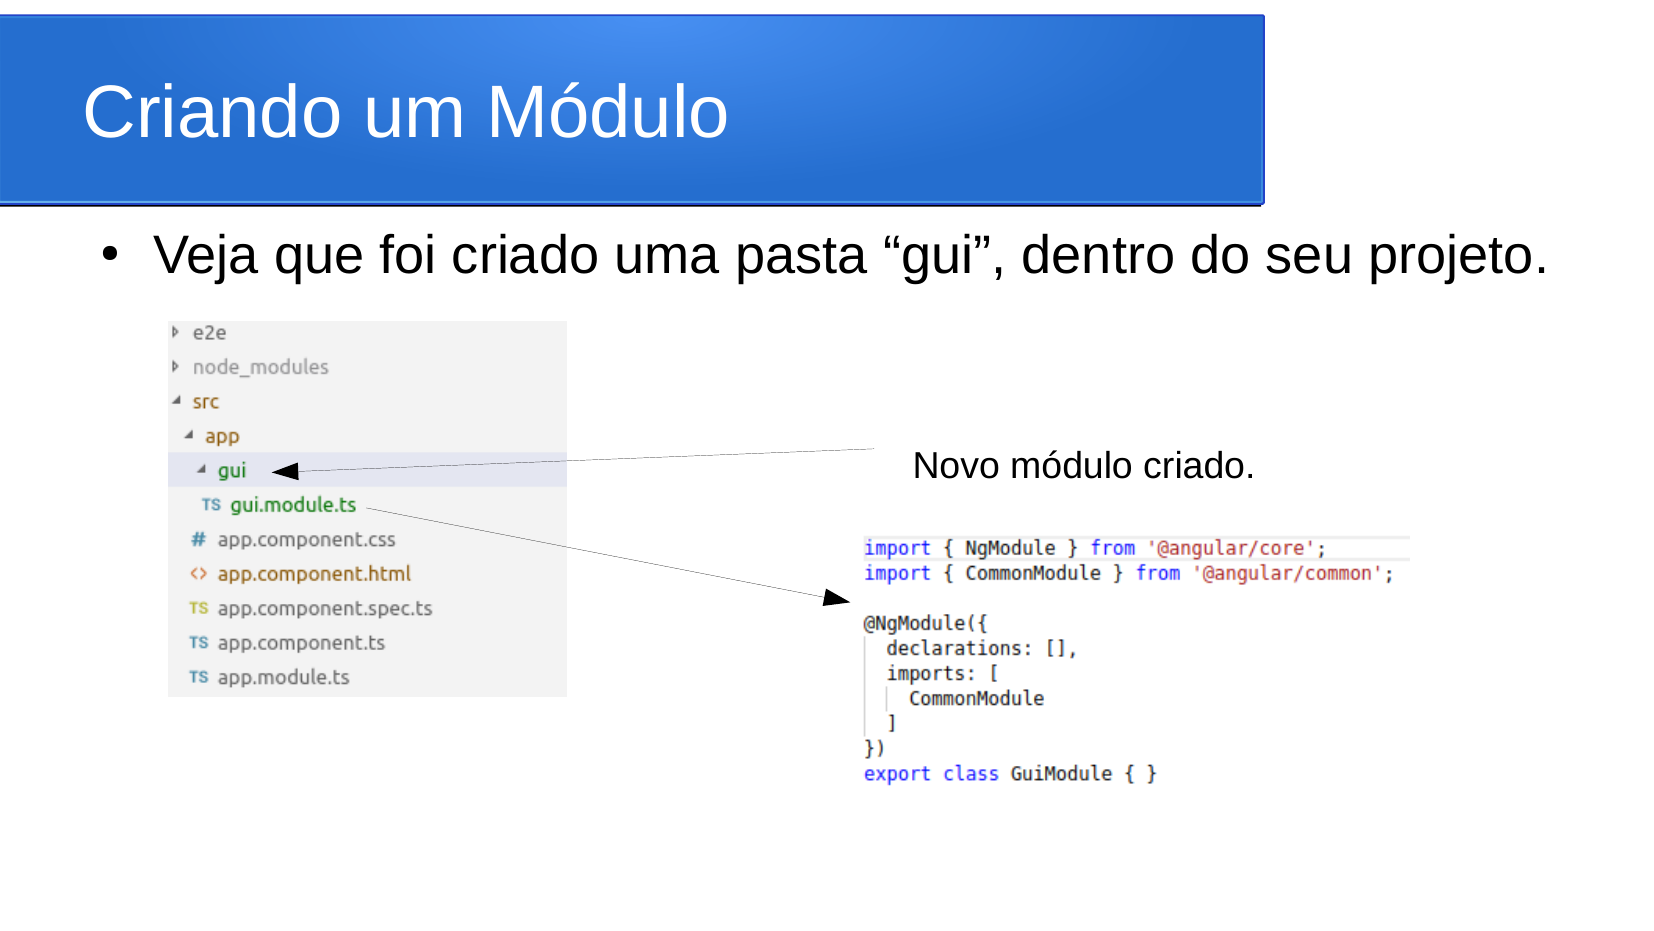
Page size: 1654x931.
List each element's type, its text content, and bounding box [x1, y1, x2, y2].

picture [168, 321, 567, 697]
title Criando um Módulo [82, 35, 1235, 189]
picture [850, 519, 1410, 812]
list Veja que foi criado uma pasta “gui”, dentro do seu projeto. [82, 224, 1571, 764]
text_box Novo módulo criado. [897, 437, 1271, 494]
